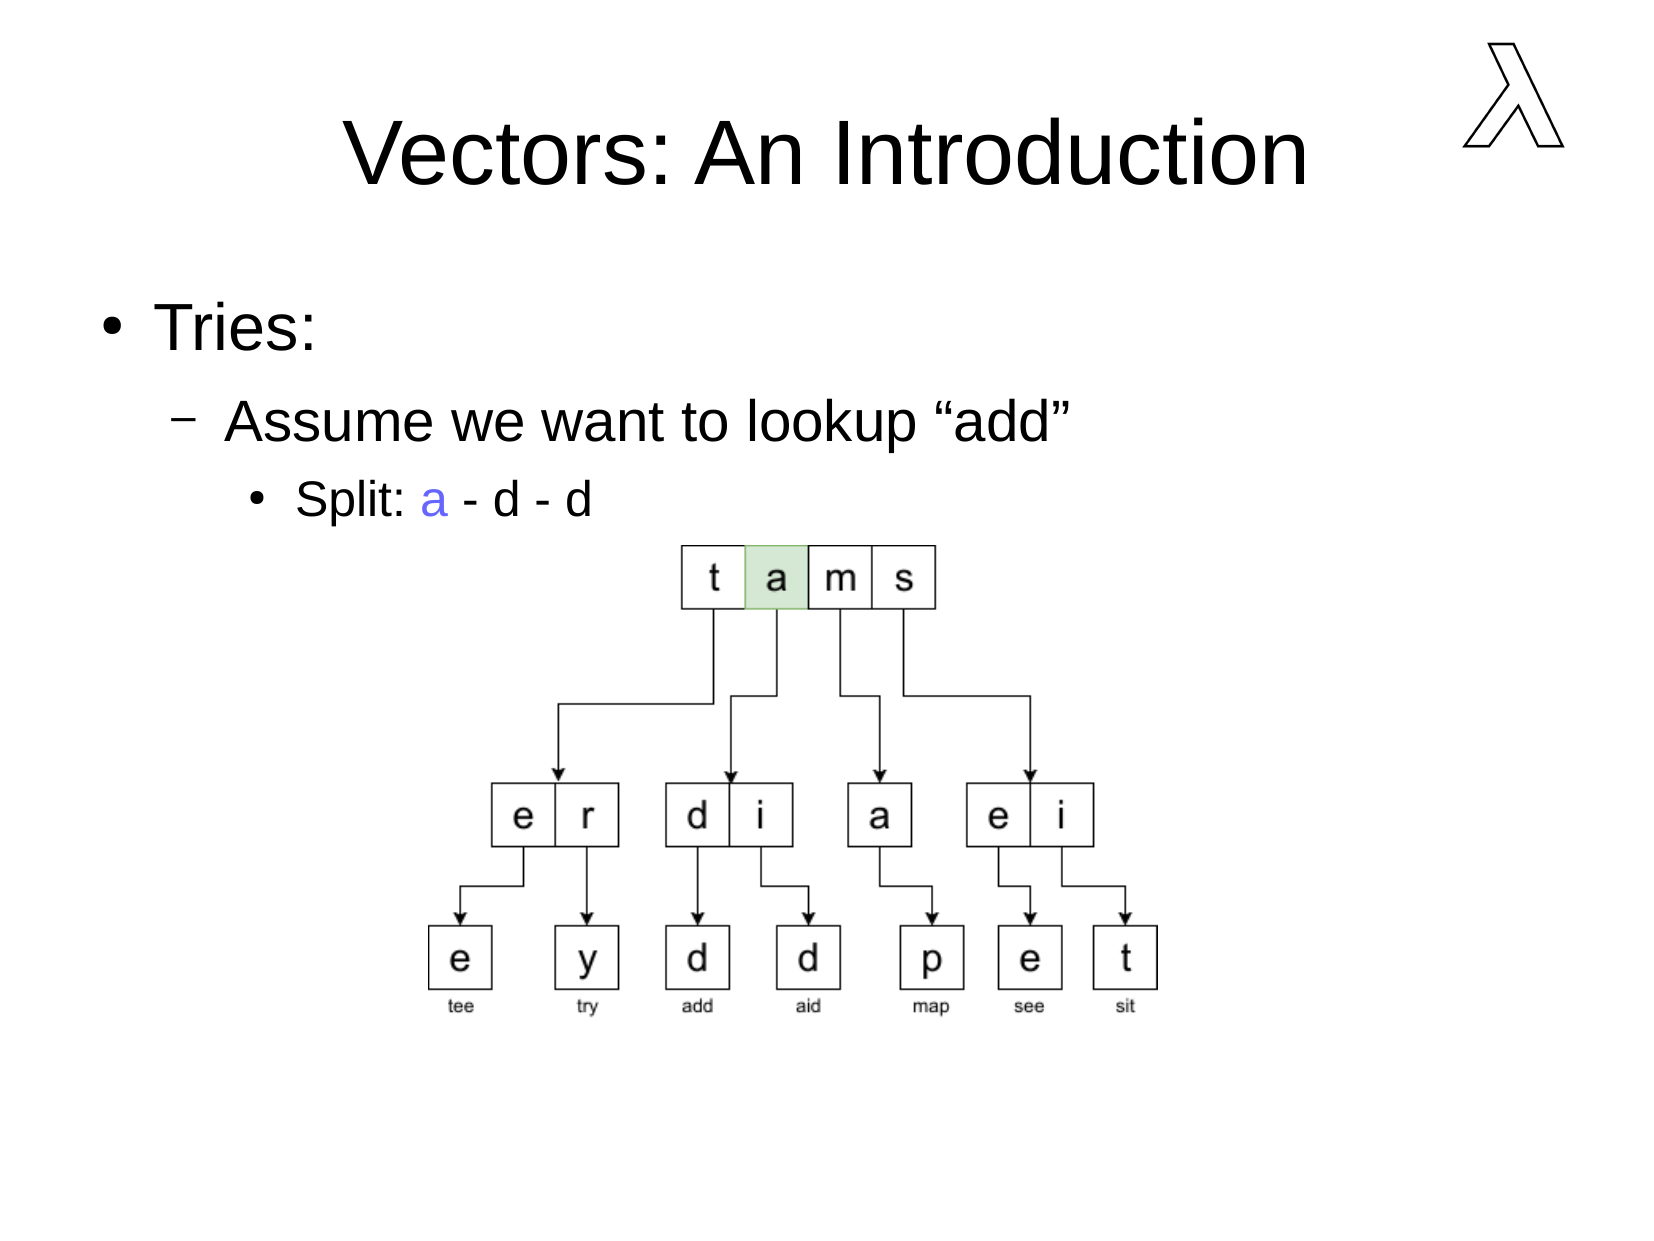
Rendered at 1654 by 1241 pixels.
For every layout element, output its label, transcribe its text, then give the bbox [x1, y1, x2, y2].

list Tries: Assume we want to lookup “add” Split: a - d - d [82, 290, 1571, 1010]
picture [1440, 40, 1587, 151]
picture [428, 545, 1158, 1022]
title Vectors: An Introduction [82, 49, 1571, 257]
